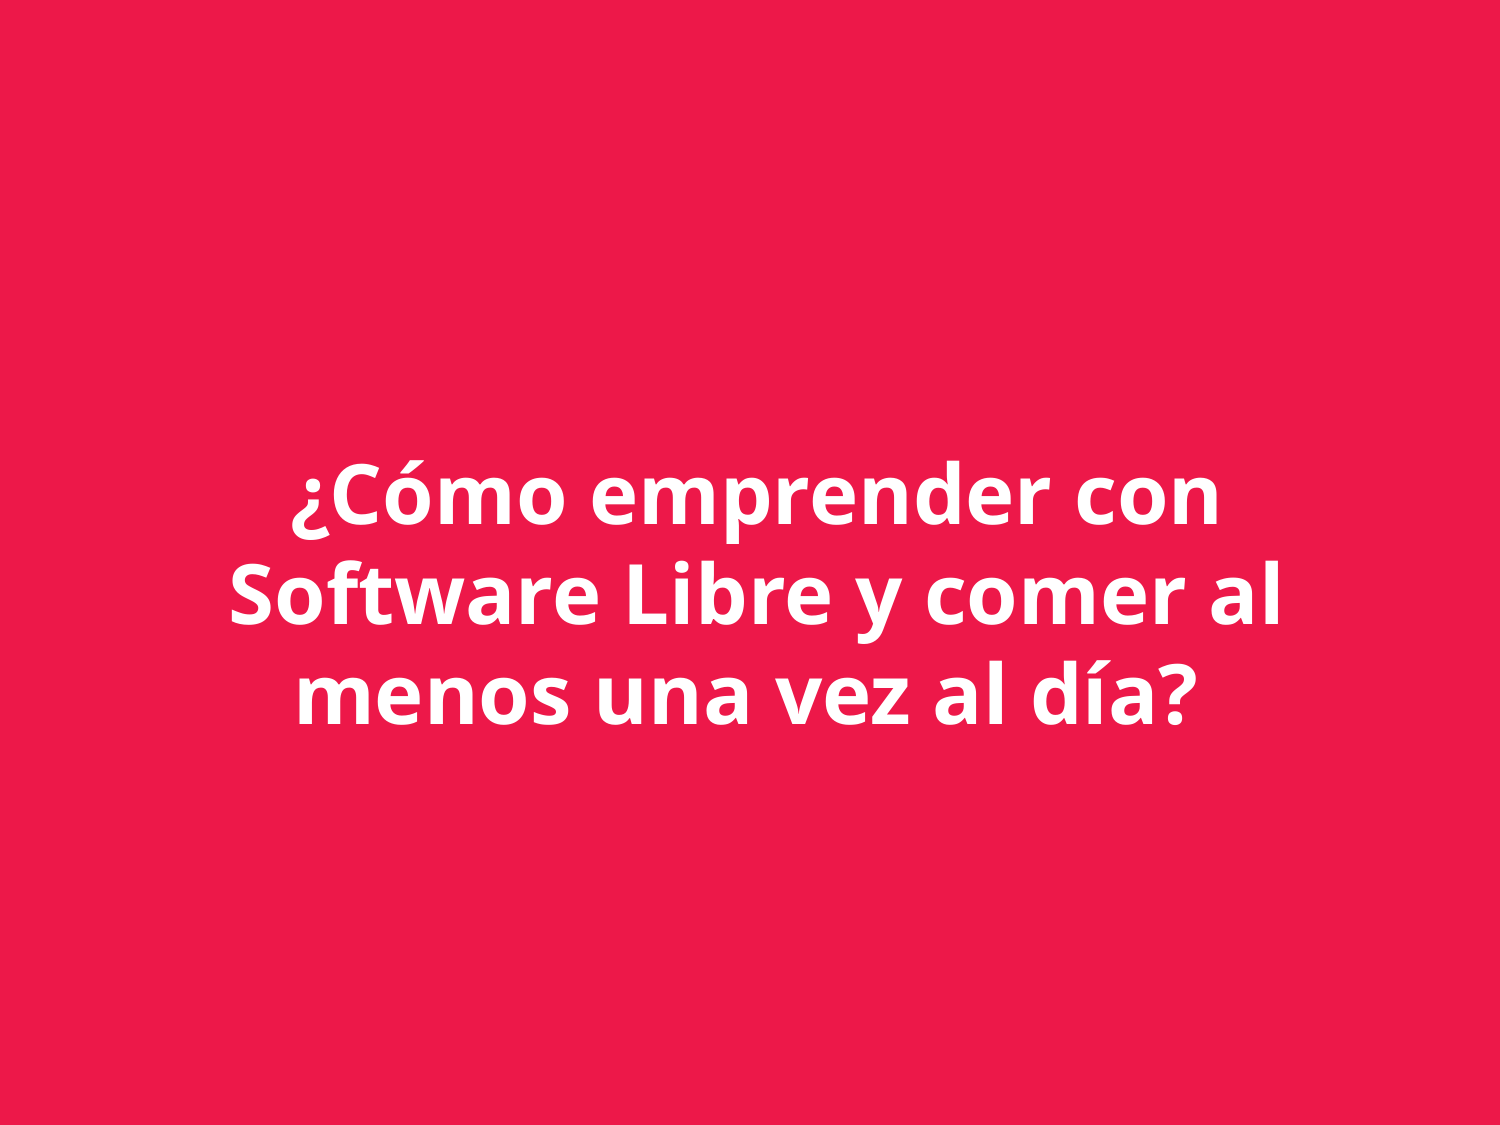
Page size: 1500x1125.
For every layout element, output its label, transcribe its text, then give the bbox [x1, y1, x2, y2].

title ¿Cómo emprender con Software Libre y comer al menos una vez al día? [82, 433, 1433, 622]
